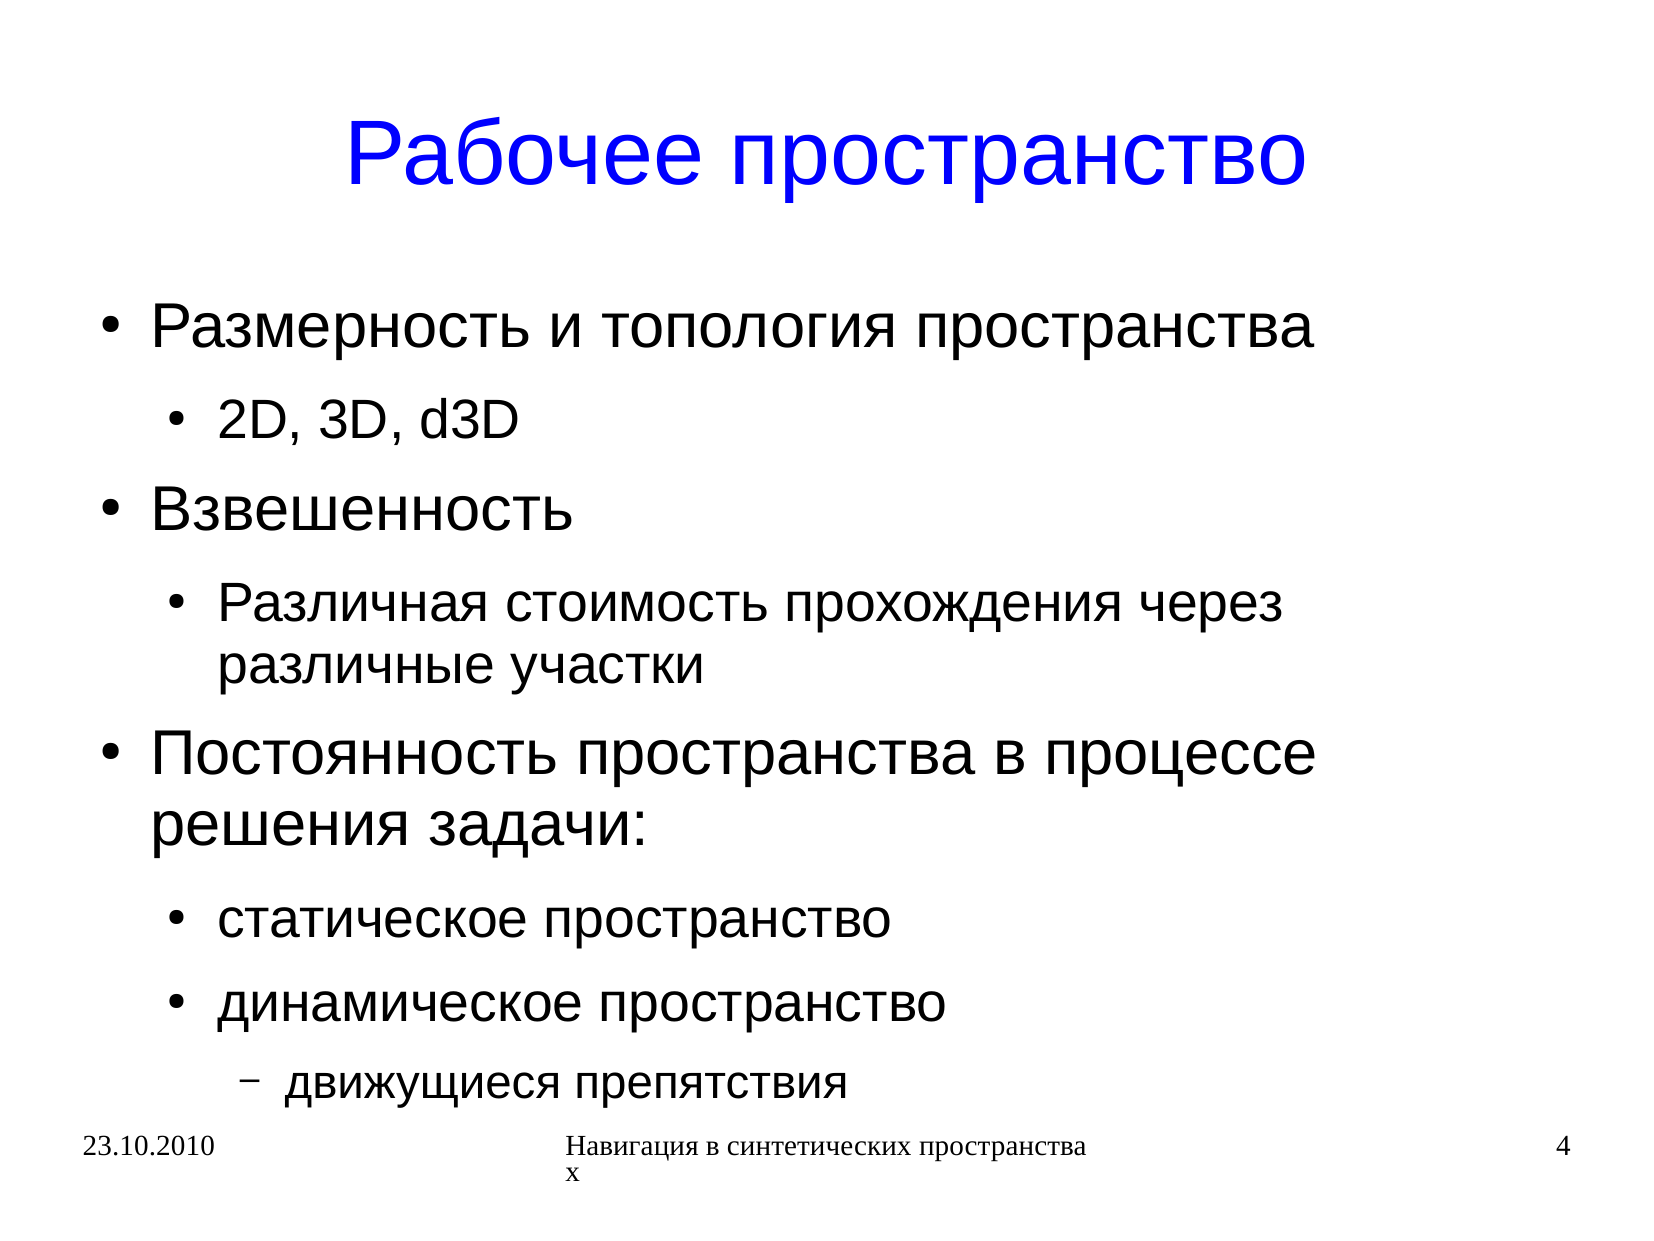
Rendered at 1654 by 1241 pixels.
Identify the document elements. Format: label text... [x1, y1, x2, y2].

list Размерность и топология пространства 2D, 3D, d3D Взвешенность Различная стоимость прохождения через различные участки Постоянность пространства в процессе решения задачи: статическое пространство динамическое пространство движущиеся препятствия [82, 290, 1571, 1109]
title Рабочее пространство [82, 49, 1571, 257]
